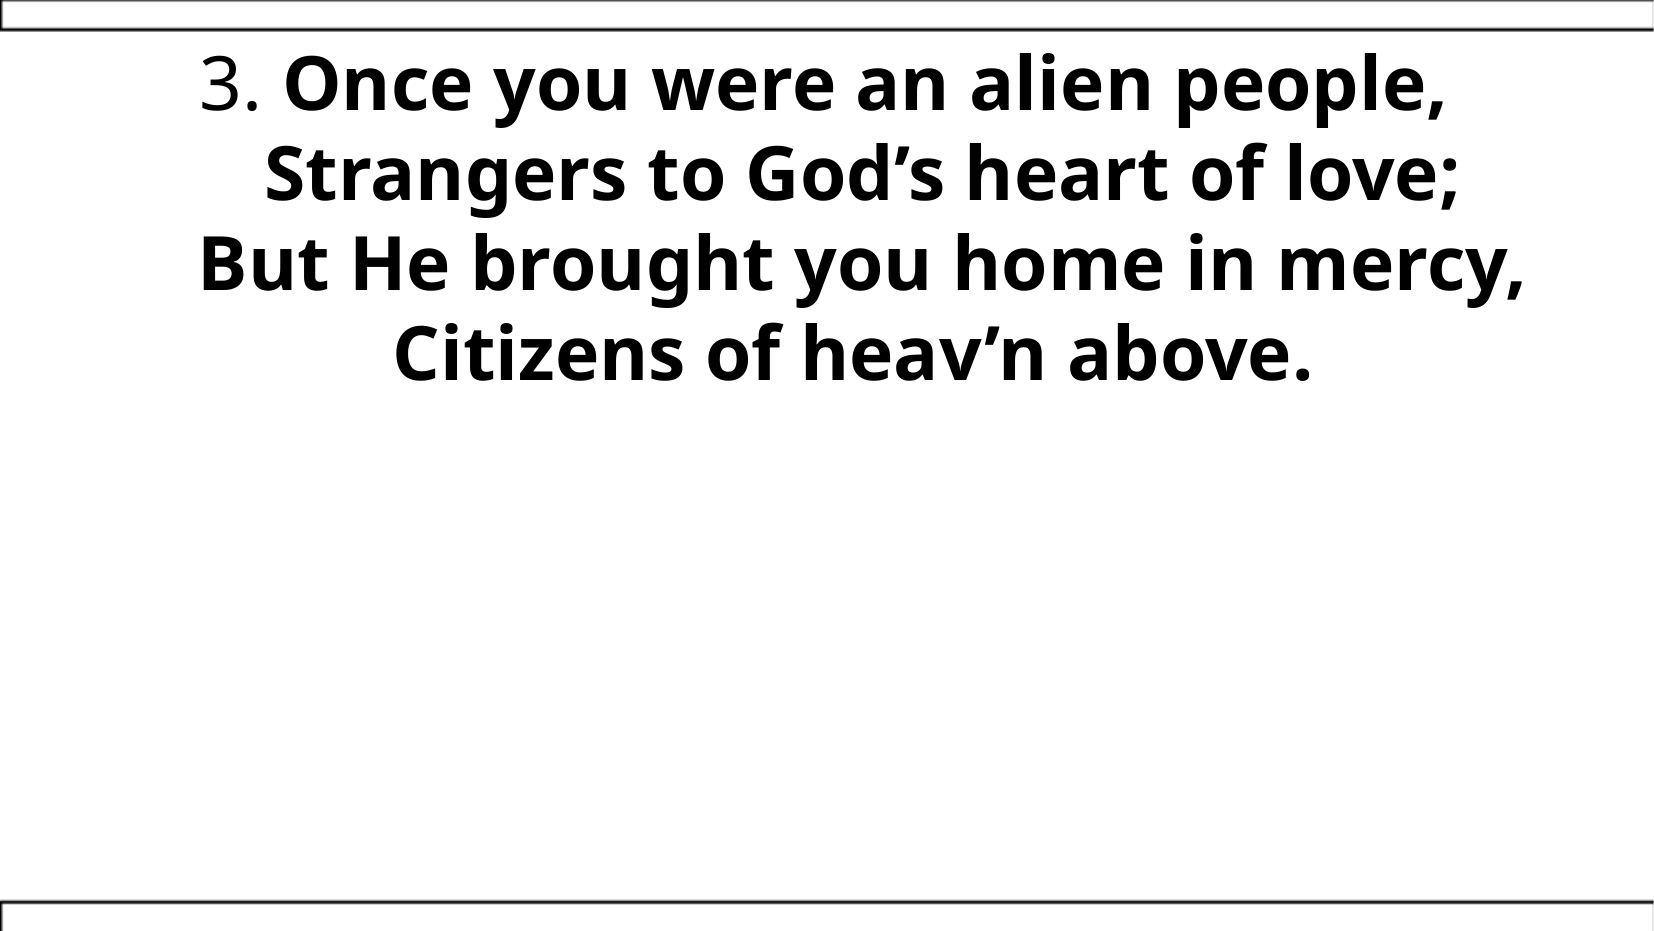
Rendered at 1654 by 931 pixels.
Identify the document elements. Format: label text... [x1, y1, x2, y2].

text_box 3. Once you were an alien people, Strangers to God’s heart of love; But He brought you home in mercy, Citizens of heav’n above. [96, 28, 1552, 404]
picture [0, 0, 1654, 931]
